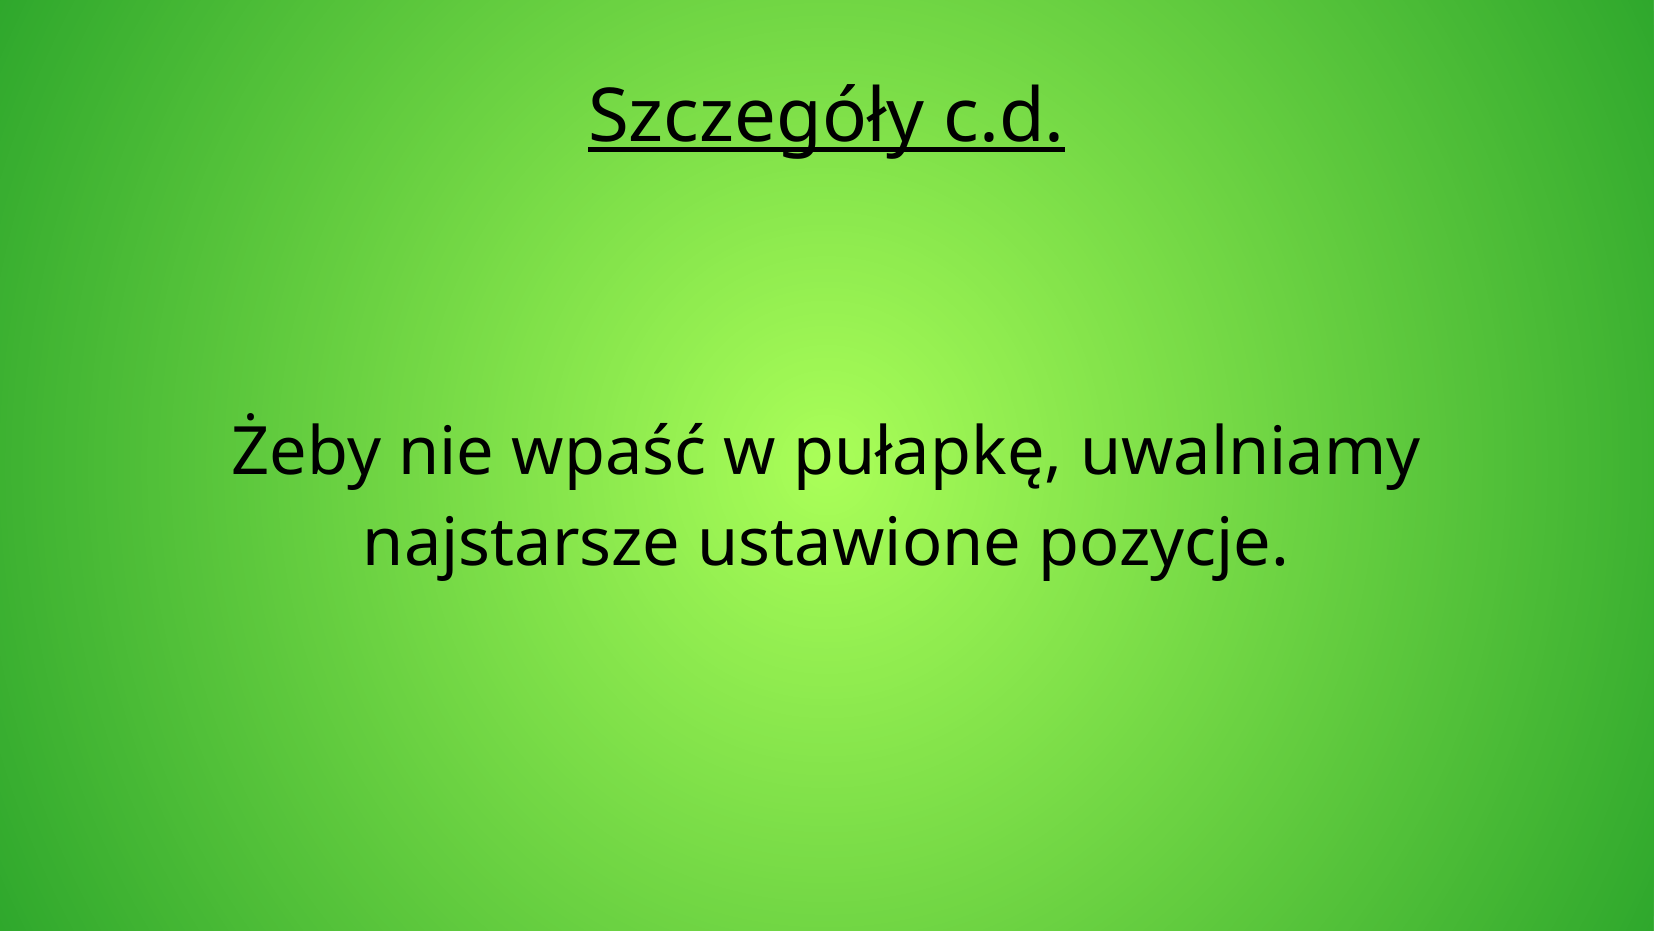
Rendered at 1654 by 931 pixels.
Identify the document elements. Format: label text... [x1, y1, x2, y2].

subtitle Żeby nie wpaść w pułapkę, uwalniamy najstarsze ustawione pozycje. [82, 224, 1571, 764]
title Szczegóły c.d. [82, 35, 1571, 189]
